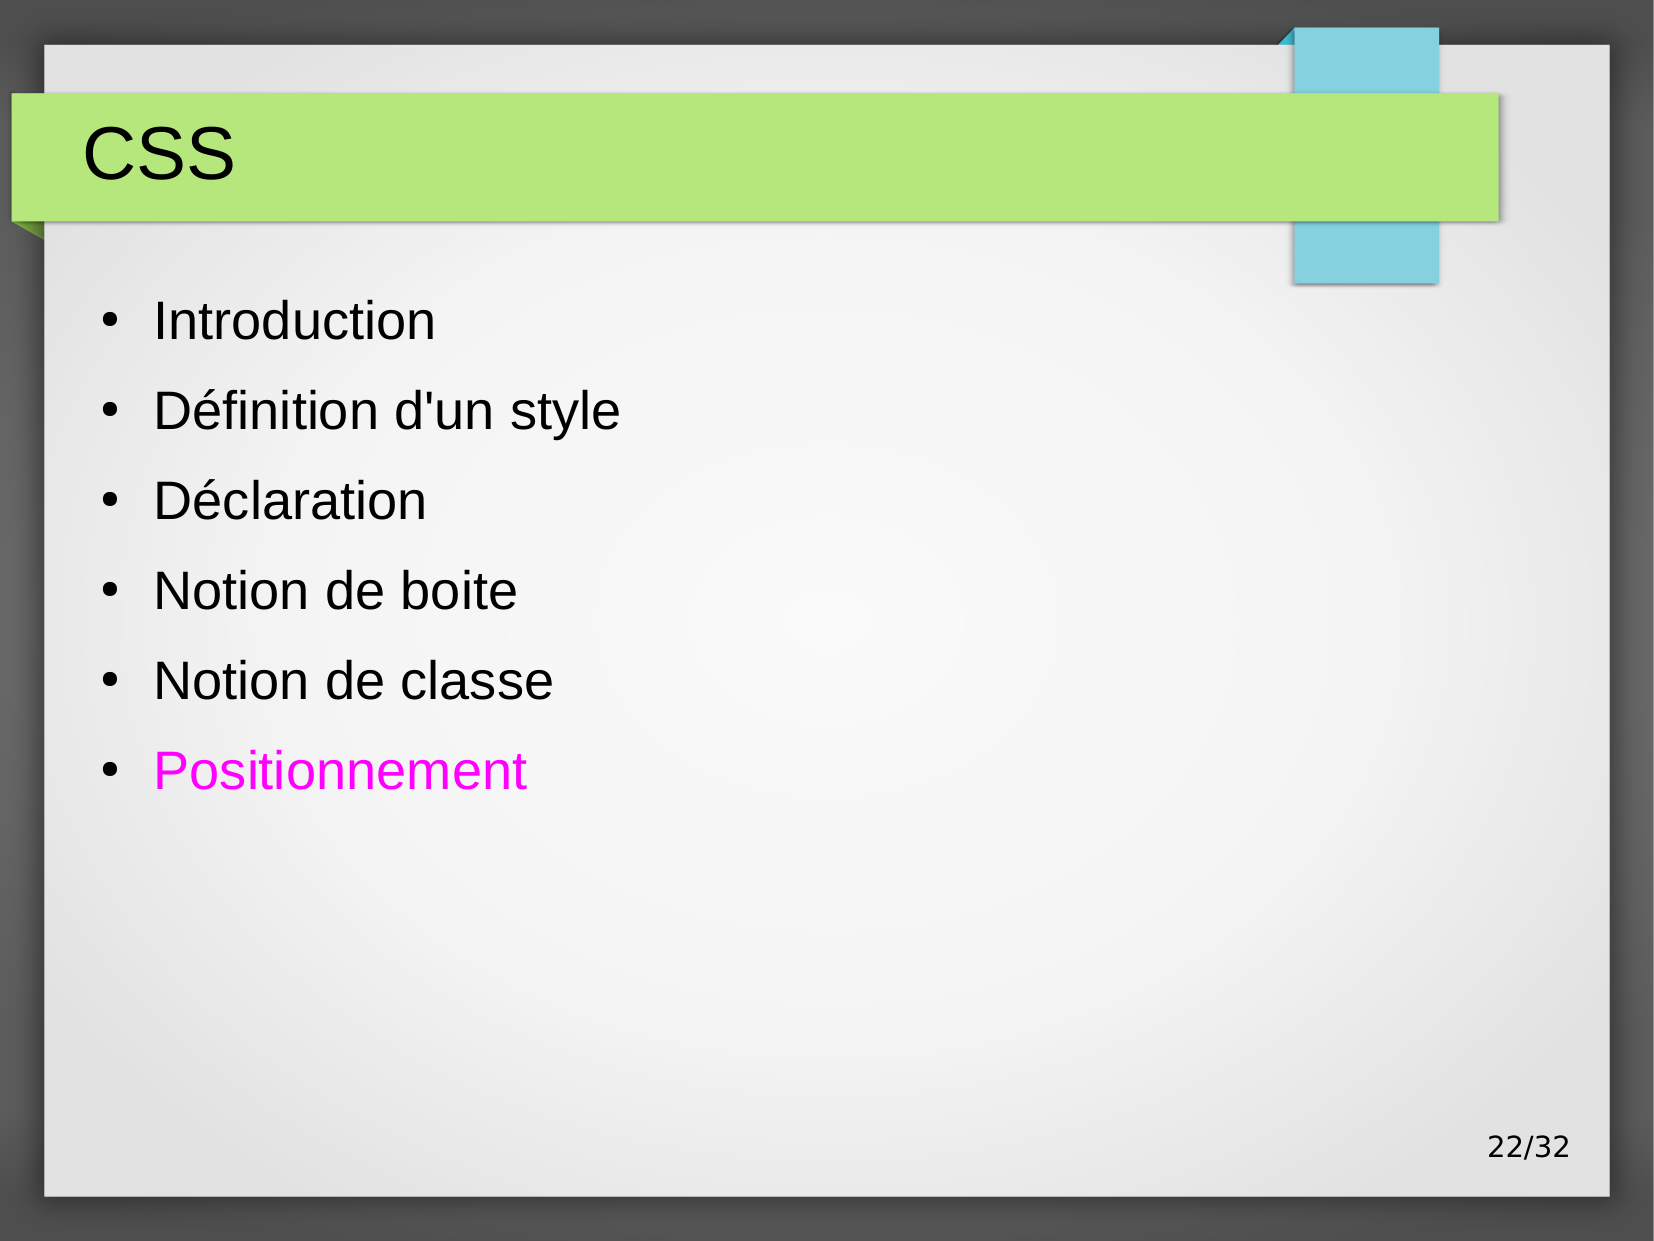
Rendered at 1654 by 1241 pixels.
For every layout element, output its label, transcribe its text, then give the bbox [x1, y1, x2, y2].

picture [0, 0, 1654, 1241]
list Introduction Définition d'un style Déclaration Notion de boite Notion de classe Positionnement [82, 290, 1571, 1115]
title CSS [82, 94, 1264, 213]
